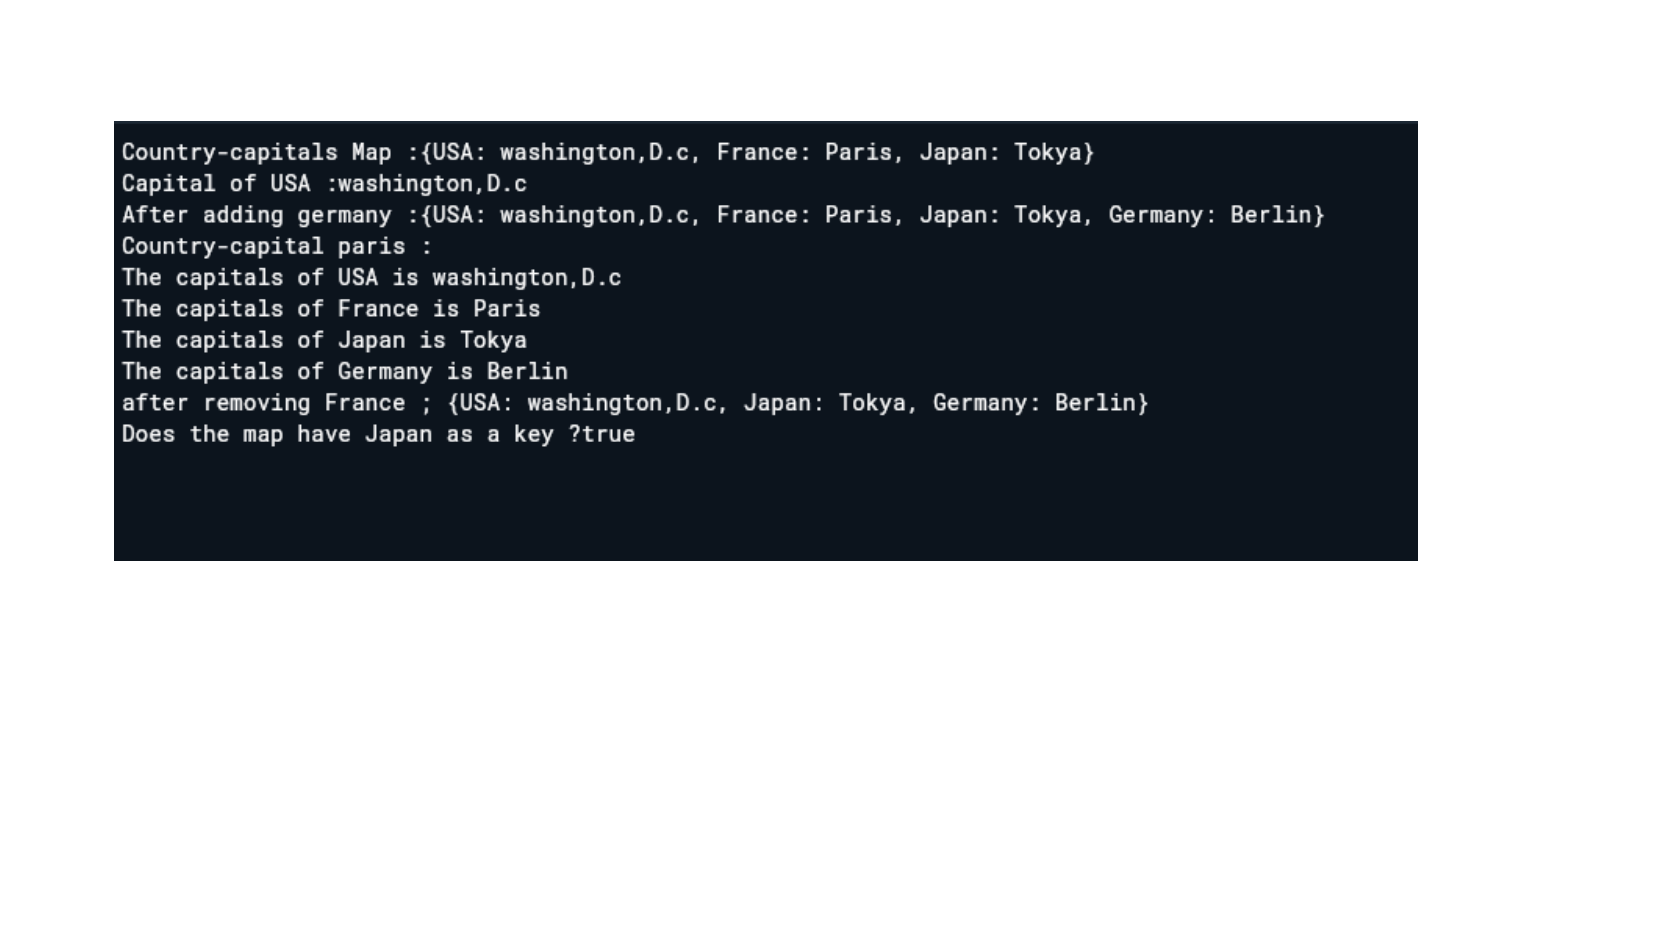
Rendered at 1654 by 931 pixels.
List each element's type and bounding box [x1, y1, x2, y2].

picture [114, 121, 1418, 562]
